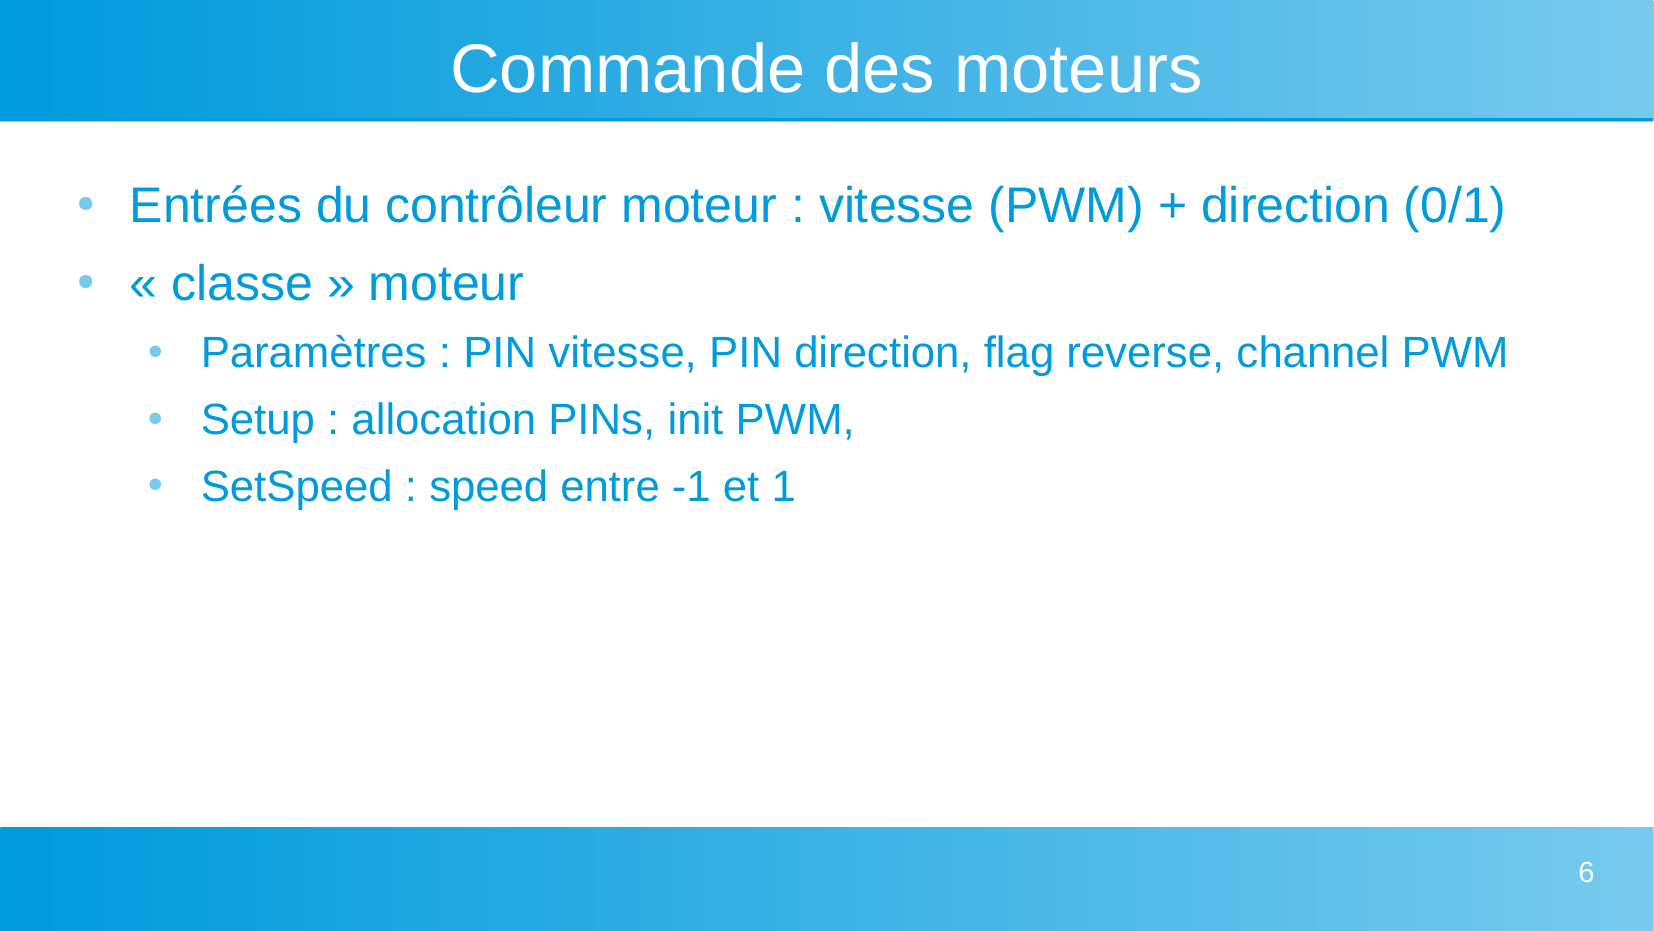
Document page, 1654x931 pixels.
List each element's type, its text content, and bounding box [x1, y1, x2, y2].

list Entrées du contrôleur moteur : vitesse (PWM) + direction (0/1) « classe » moteur Paramètres : PIN vitesse, PIN direction, flag reverse, channel PWM Setup : allocation PINs, init PWM, SetSpeed : speed entre -1 et 1 [59, 177, 1595, 768]
title Commande des moteurs [59, 29, 1595, 108]
